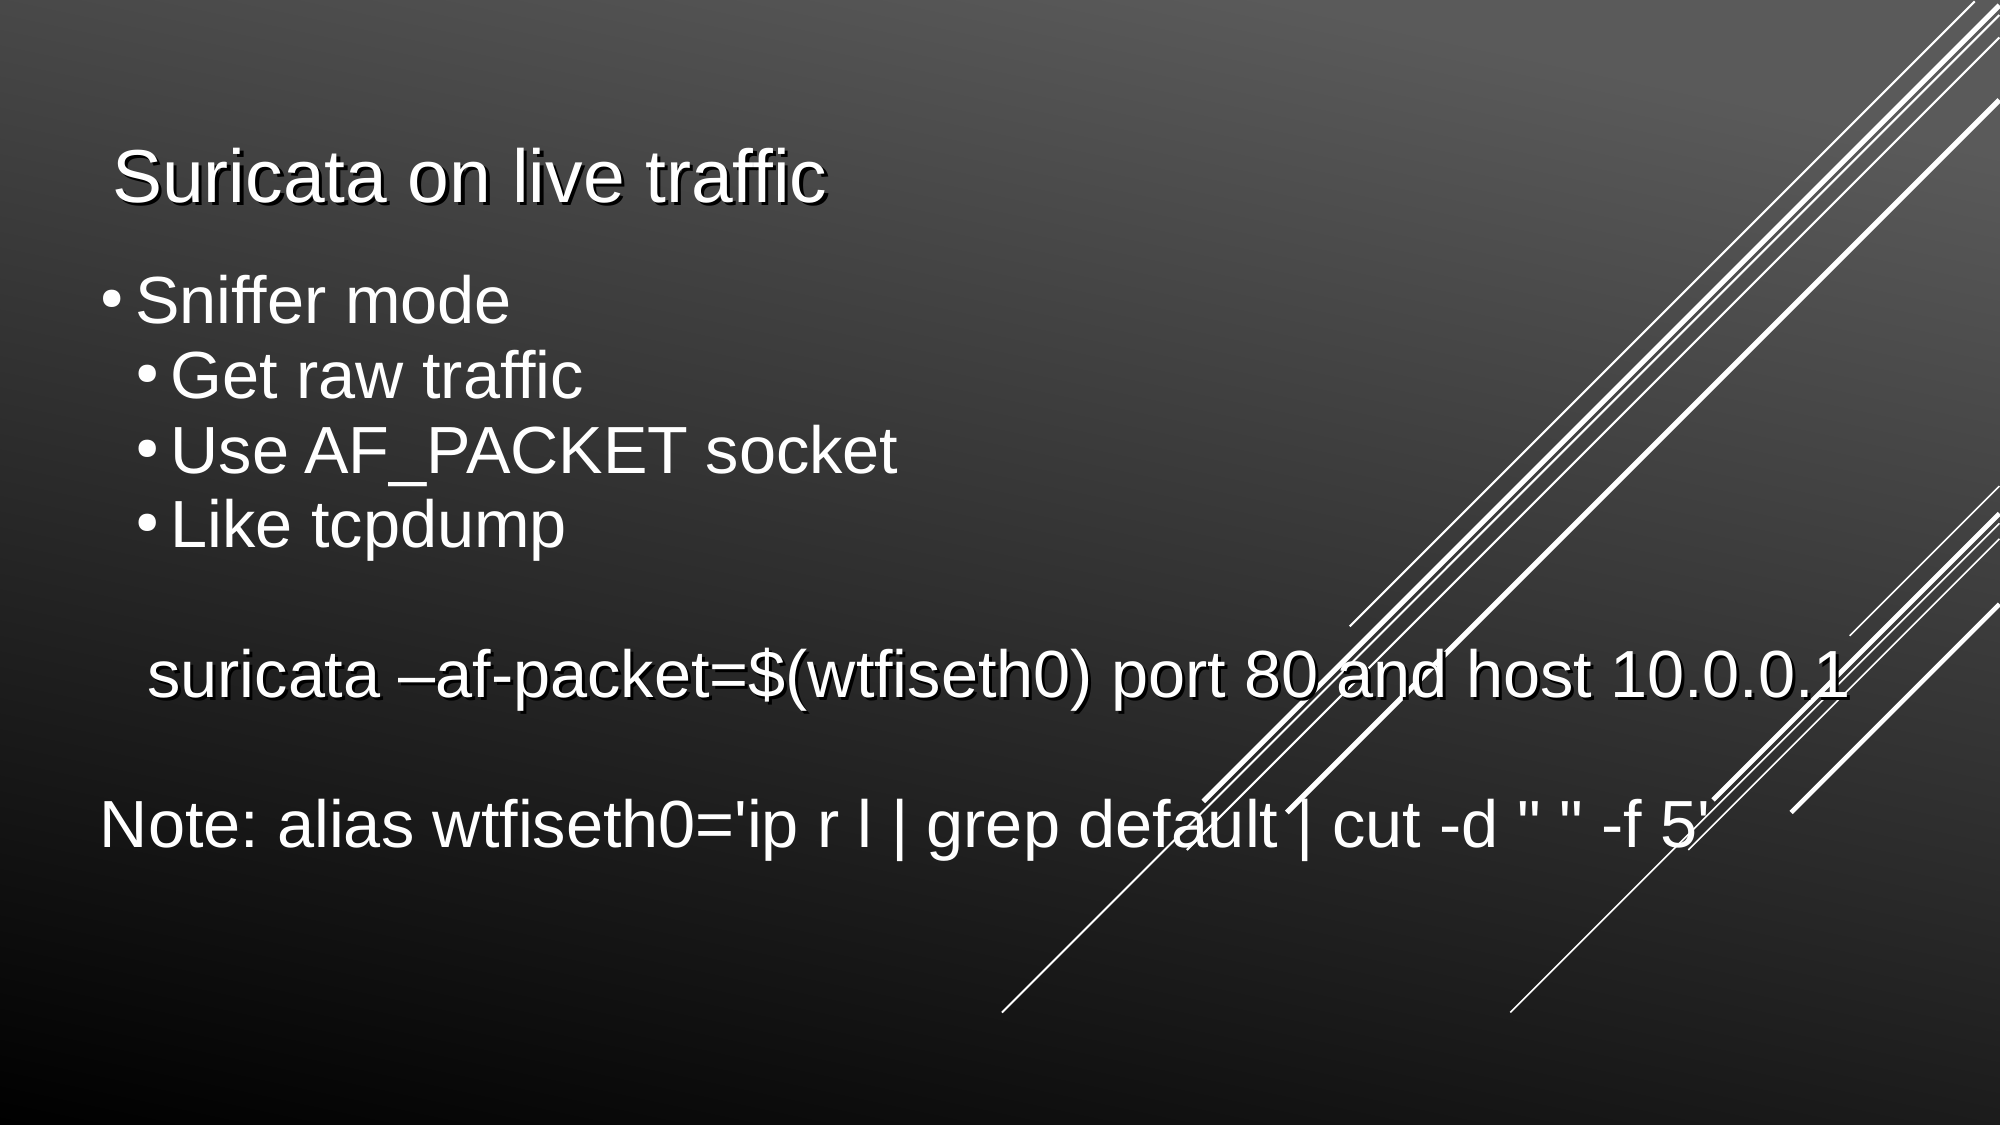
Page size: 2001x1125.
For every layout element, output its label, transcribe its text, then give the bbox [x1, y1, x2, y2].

title Suricata on live traffic [112, 112, 1621, 240]
subtitle Sniffer mode Get raw traffic Use AF_PACKET socket Like tcpdump suricata –af-packet=$(wtfiseth0) port 80 and host 10.0.0.1 Note: alias wtfiseth0='ip r l | grep default | cut -d " " -f 5' [99, 263, 1900, 916]
